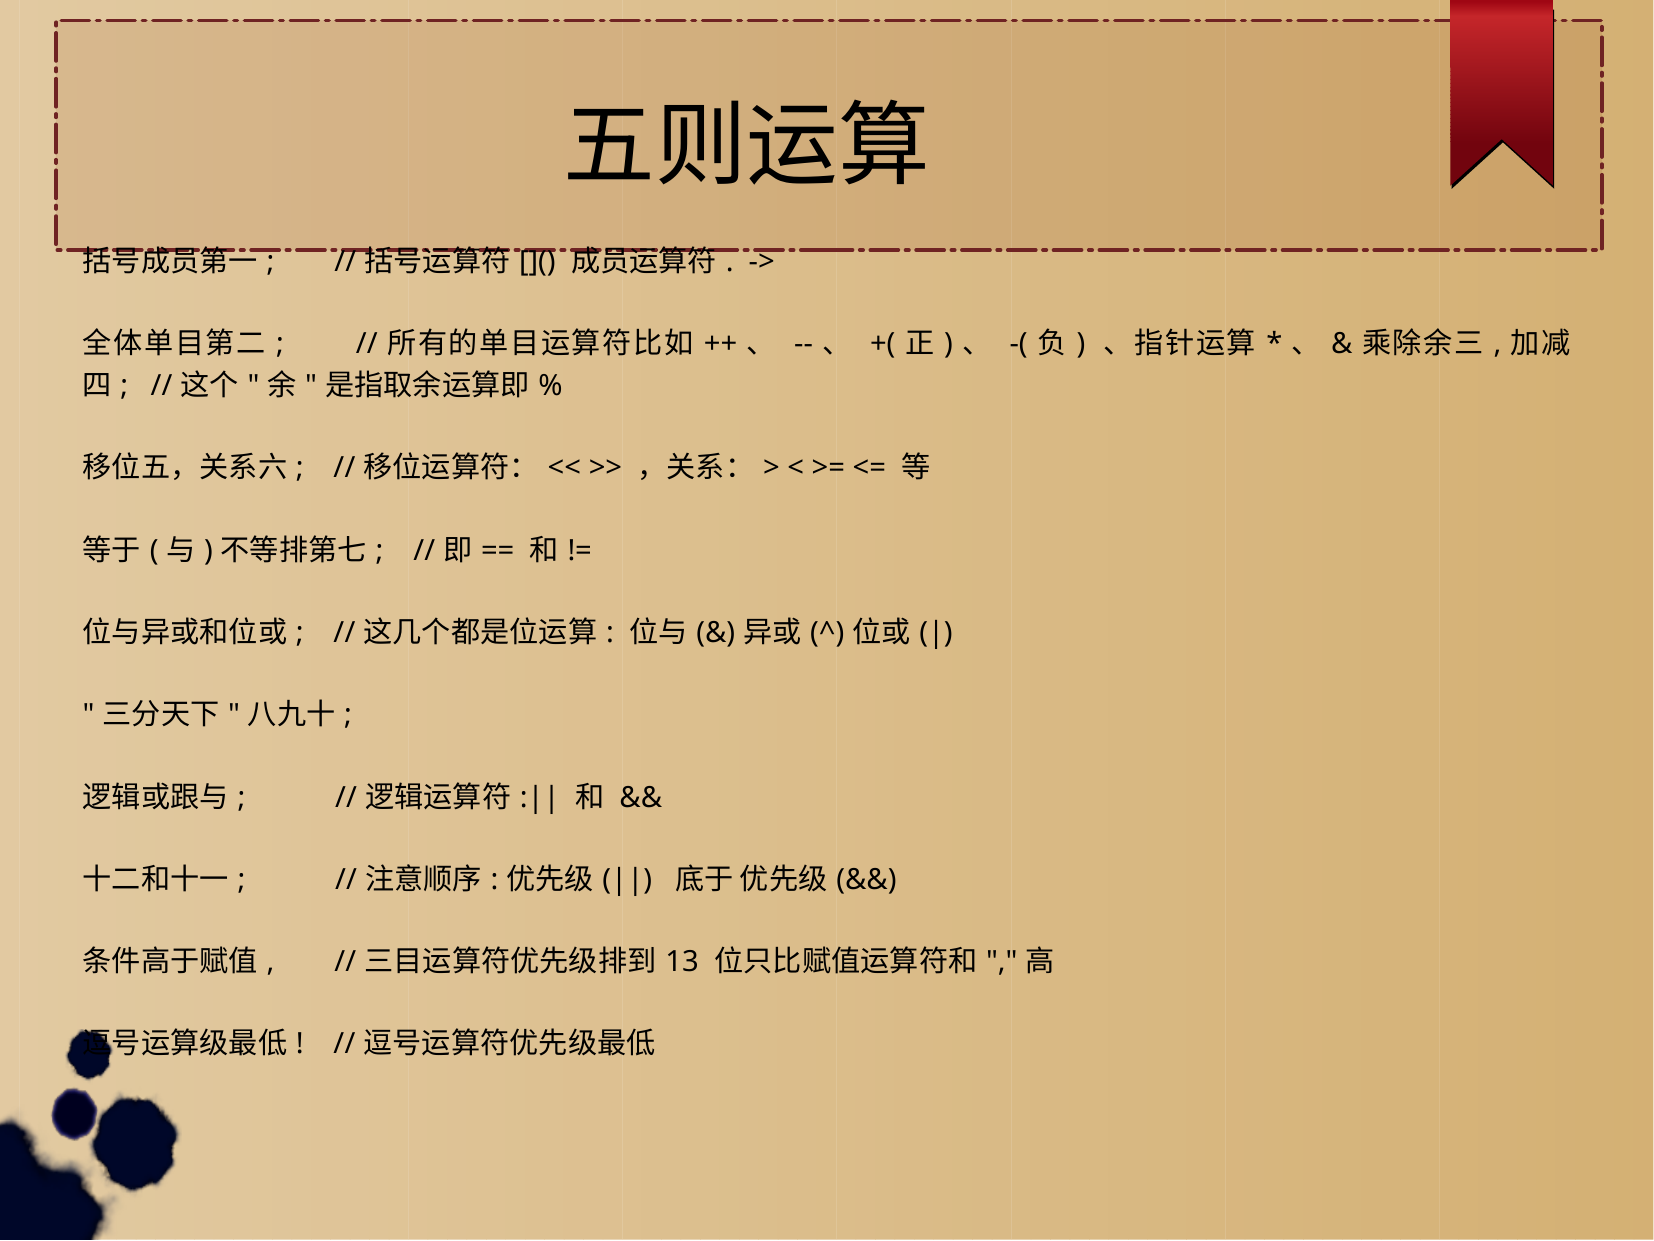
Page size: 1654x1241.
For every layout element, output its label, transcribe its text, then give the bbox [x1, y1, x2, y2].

title 五则运算 [82, 47, 1412, 229]
subtitle 括号成员第一; //括号运算符[]() 成员运算符. -> 全体单目第二; //所有的单目运算符比如++、 --、 +(正)、 -(负) 、指针运算*、&乘除余三,加减四; //这个"余"是指取余运算即% 移位五，关系六; //移位运算符：<< >> ，关系：> < >= <= 等 等于(与)不等排第七; //即== 和!= 位与异或和位或; //这几个都是位运算: 位与(&)异或(^)位或(|) "三分天下"八九十; 逻辑或跟与; //逻辑运算符:|| 和 && 十二和十一; //注意顺序:优先级(||) 底于 优先级(&&) 条件高于赋值, //三目运算符优先级排到13 位只比赋值运算符和","高 逗号运算级最低! //逗号运算符优先级最低 [82, 289, 1571, 1010]
